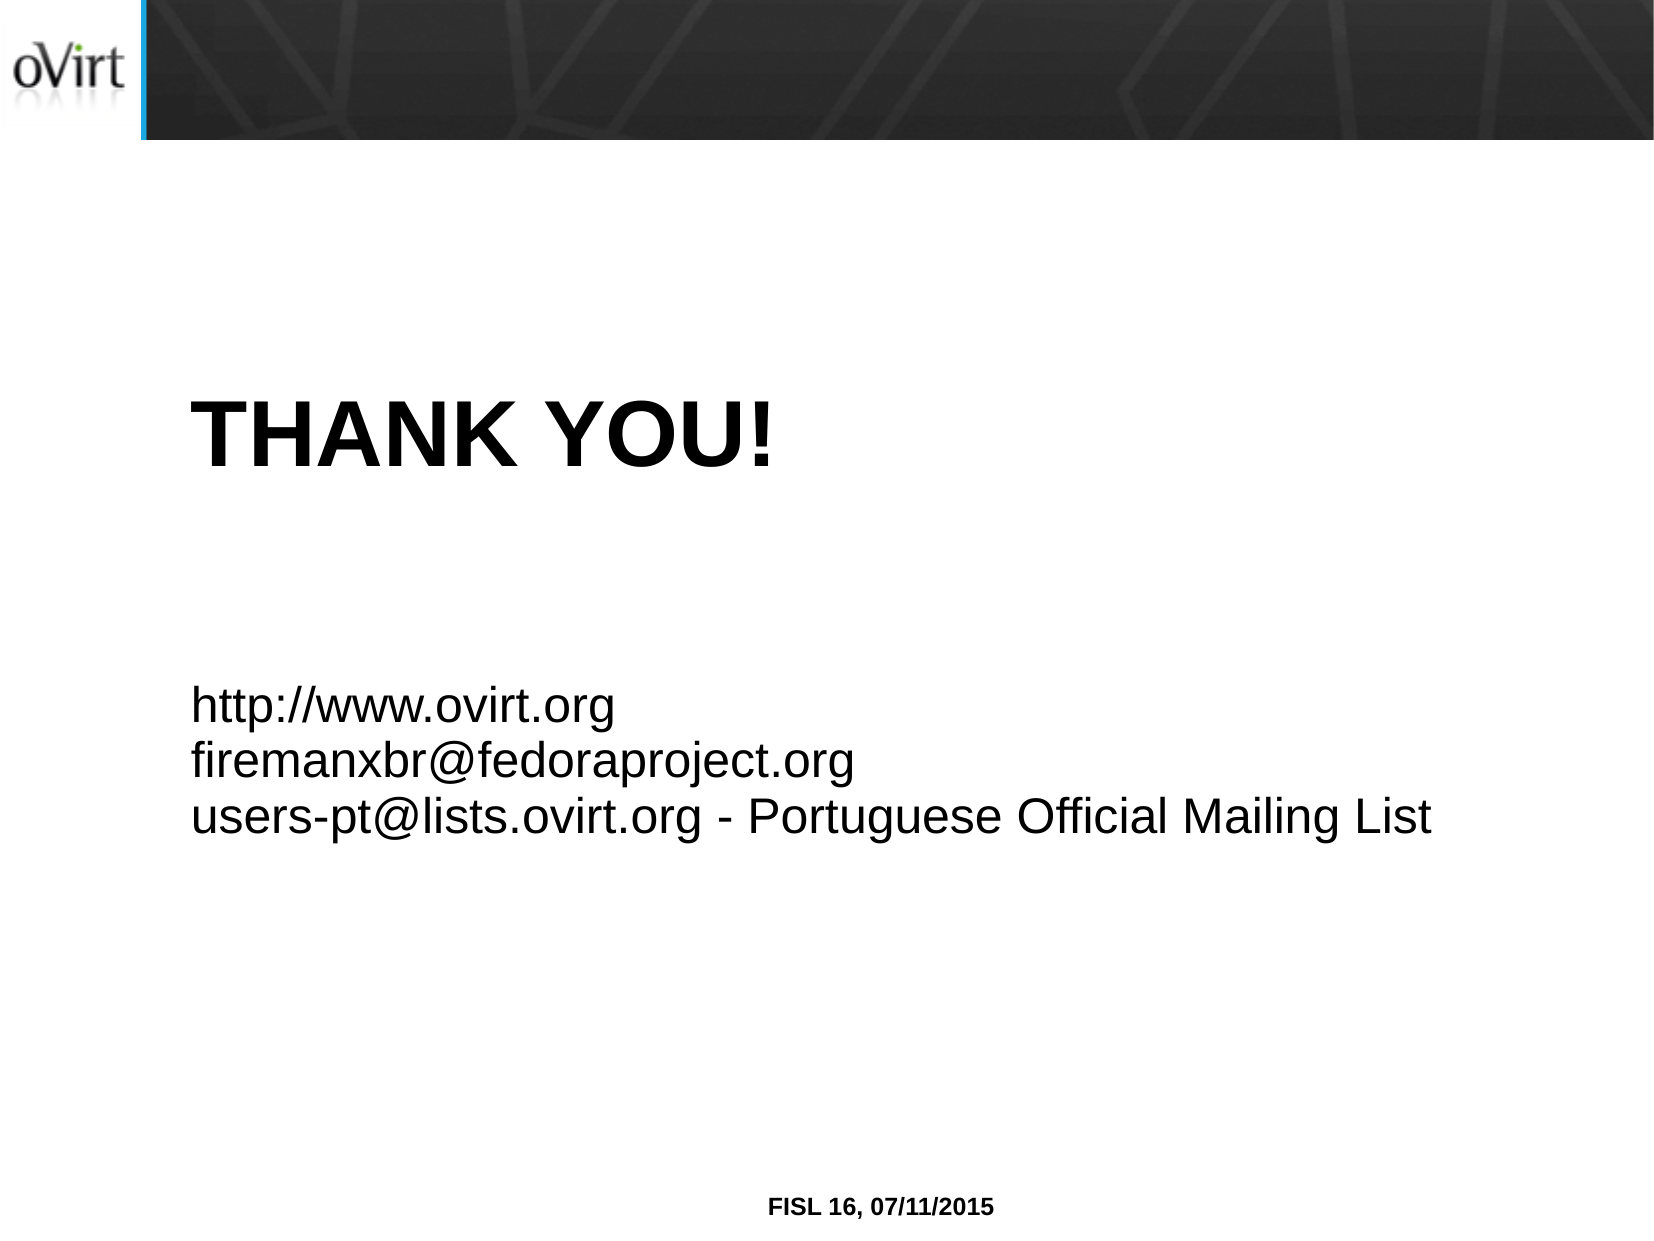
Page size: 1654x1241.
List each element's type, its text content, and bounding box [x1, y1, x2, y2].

text_box THANK YOU! [175, 374, 1549, 510]
picture [0, 0, 1654, 140]
text_box http://www.ovirt.org firemanxbr@fedoraproject.org users-pt@lists.ovirt.org - Portuguese Official Mailing List [176, 669, 1549, 852]
